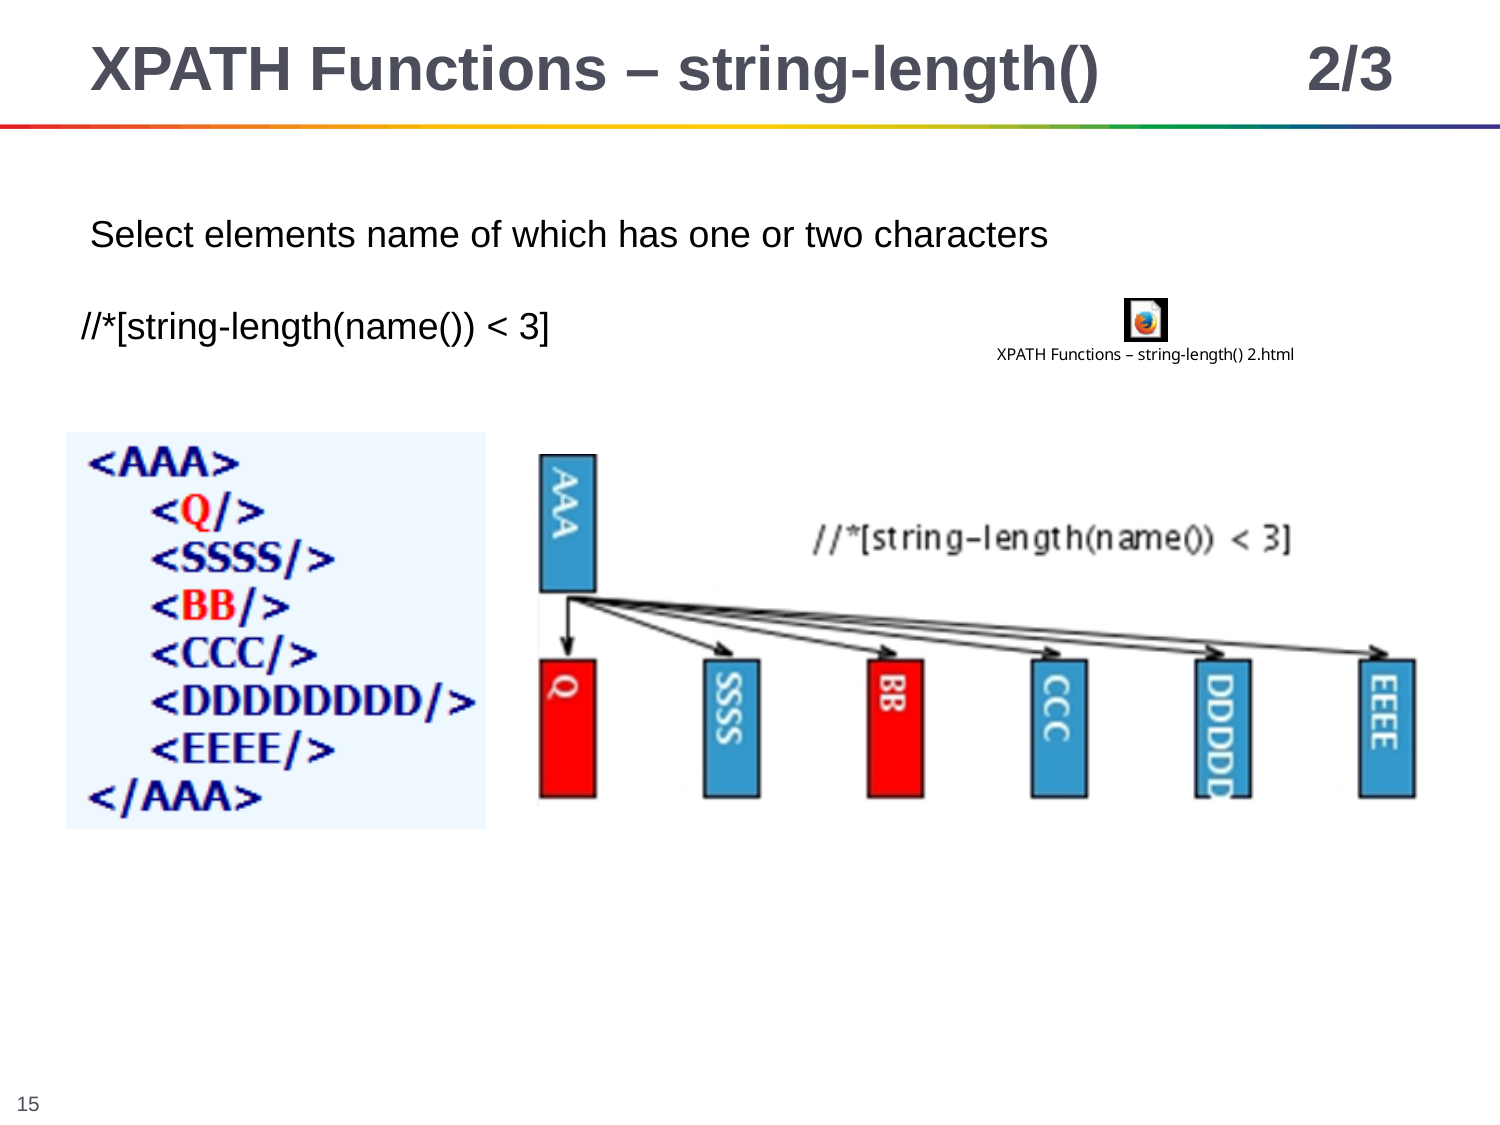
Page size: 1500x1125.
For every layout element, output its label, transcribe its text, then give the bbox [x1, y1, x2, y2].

text_box Select elements name of which has one or two characters [74, 202, 1407, 263]
picture [537, 454, 1425, 807]
text_box //*[string-length(name()) < 3] [66, 294, 1474, 355]
picture [66, 432, 486, 829]
chart [963, 298, 1327, 371]
title XPATH Functions – string-length() 2/3 [75, 19, 1425, 111]
